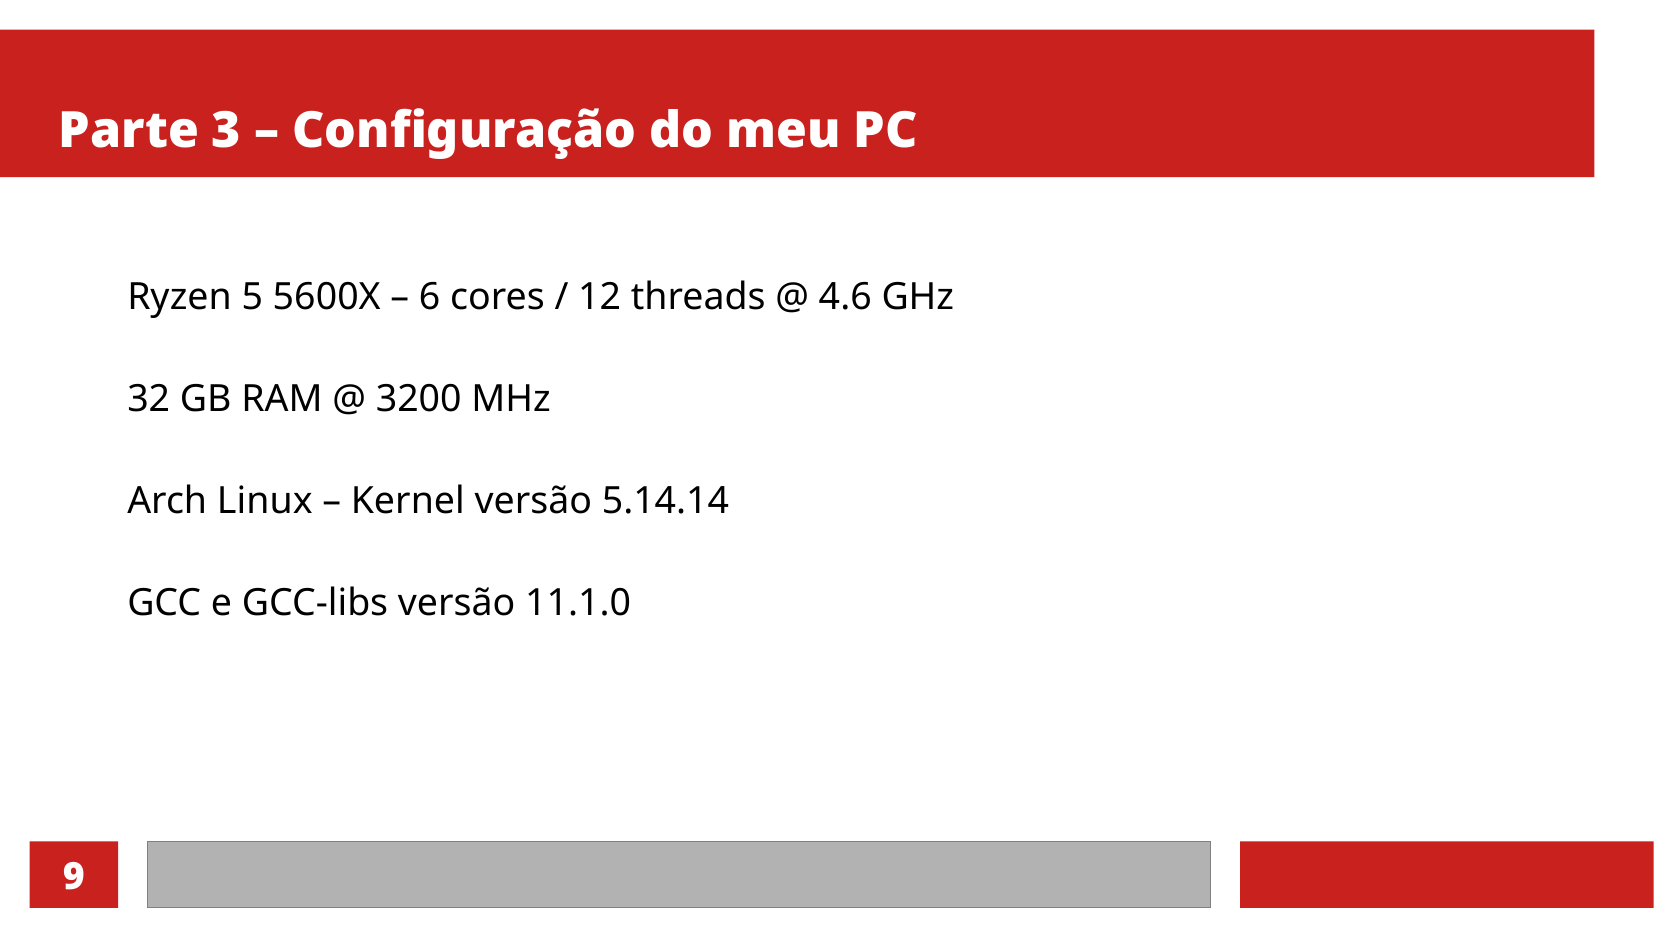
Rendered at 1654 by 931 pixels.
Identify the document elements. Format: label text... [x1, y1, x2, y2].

title Parte 3 – Configuração do meu PC [59, 44, 1595, 163]
text_box Ryzen 5 5600X – 6 cores / 12 threads @ 4.6 GHz 32 GB RAM @ 3200 MHz Arch Linux – Kernel versão 5.14.14 GCC e GCC-libs versão 11.1.0 [112, 261, 965, 540]
